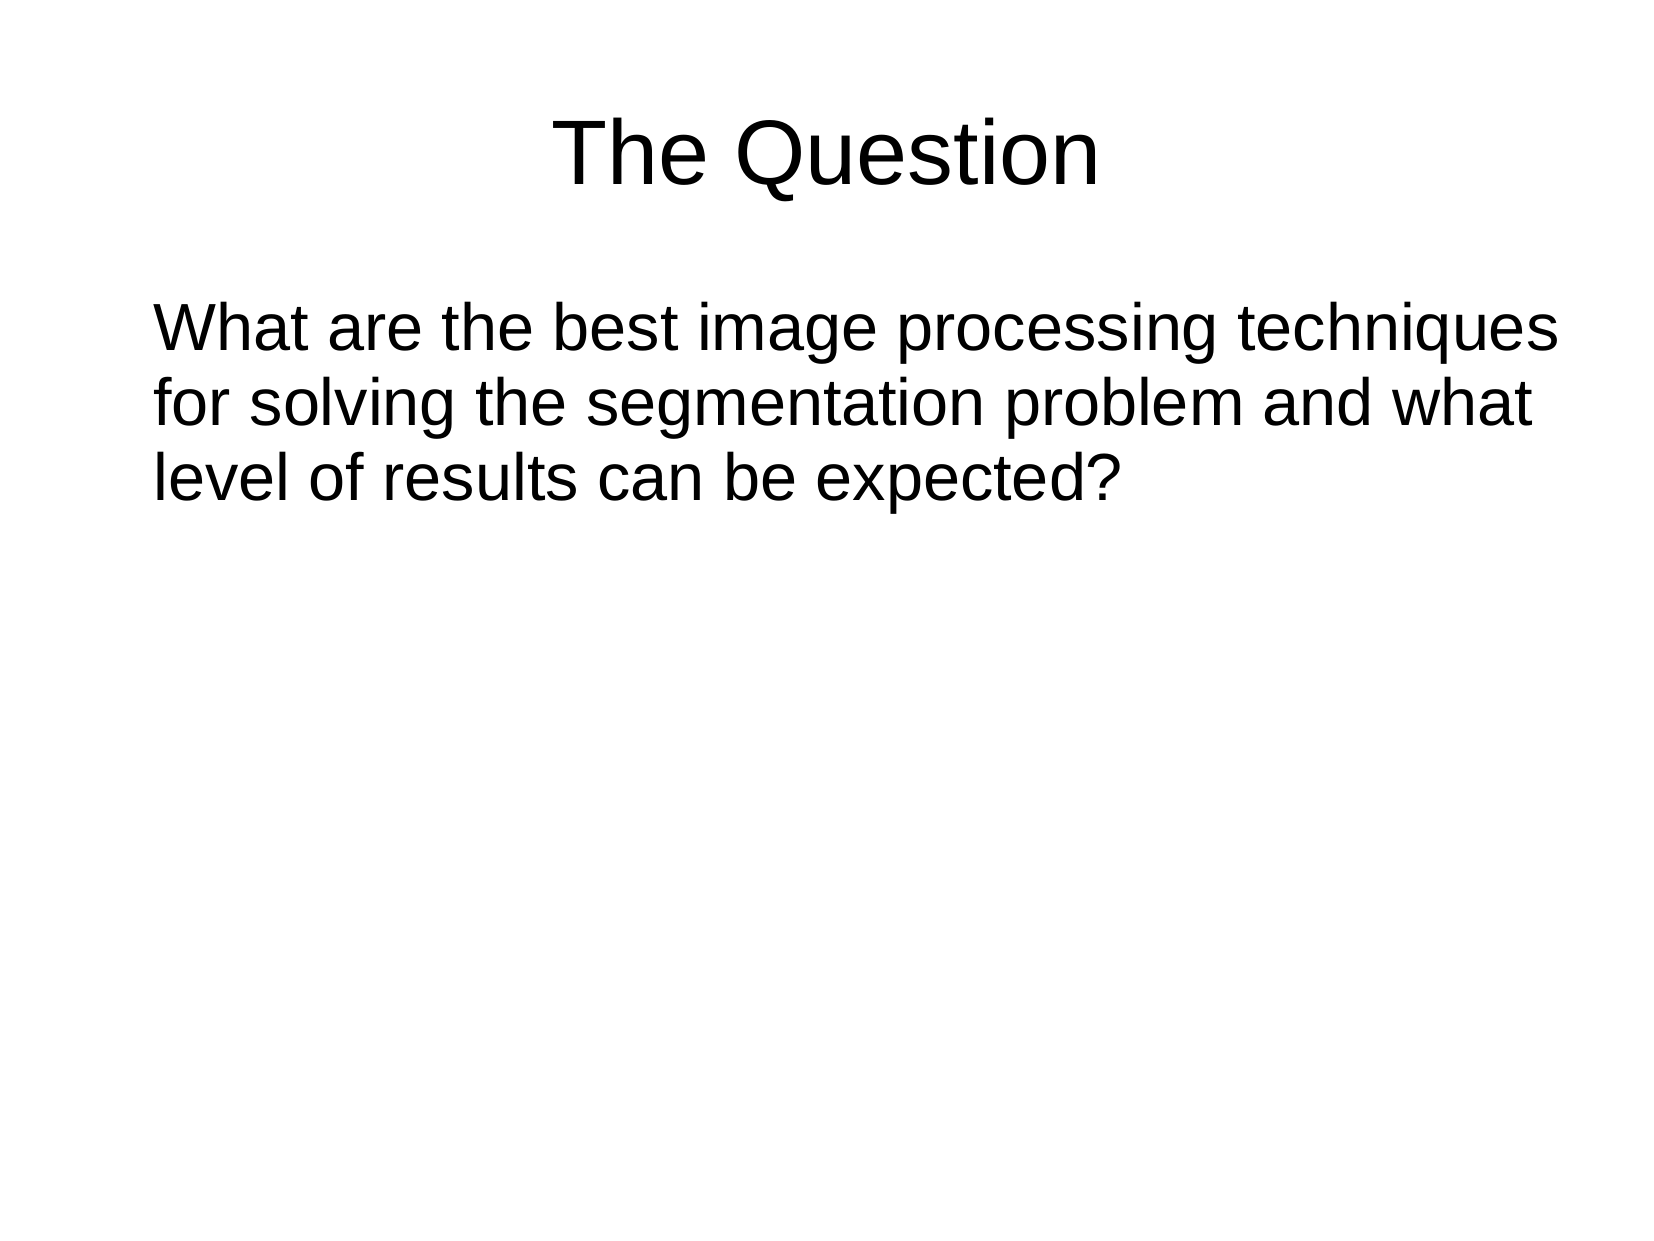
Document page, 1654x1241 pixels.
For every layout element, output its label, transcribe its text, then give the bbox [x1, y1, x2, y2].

list What are the best image processing techniques for solving the segmentation problem and what level of results can be expected? [82, 290, 1571, 1010]
title The Question [82, 49, 1571, 257]
